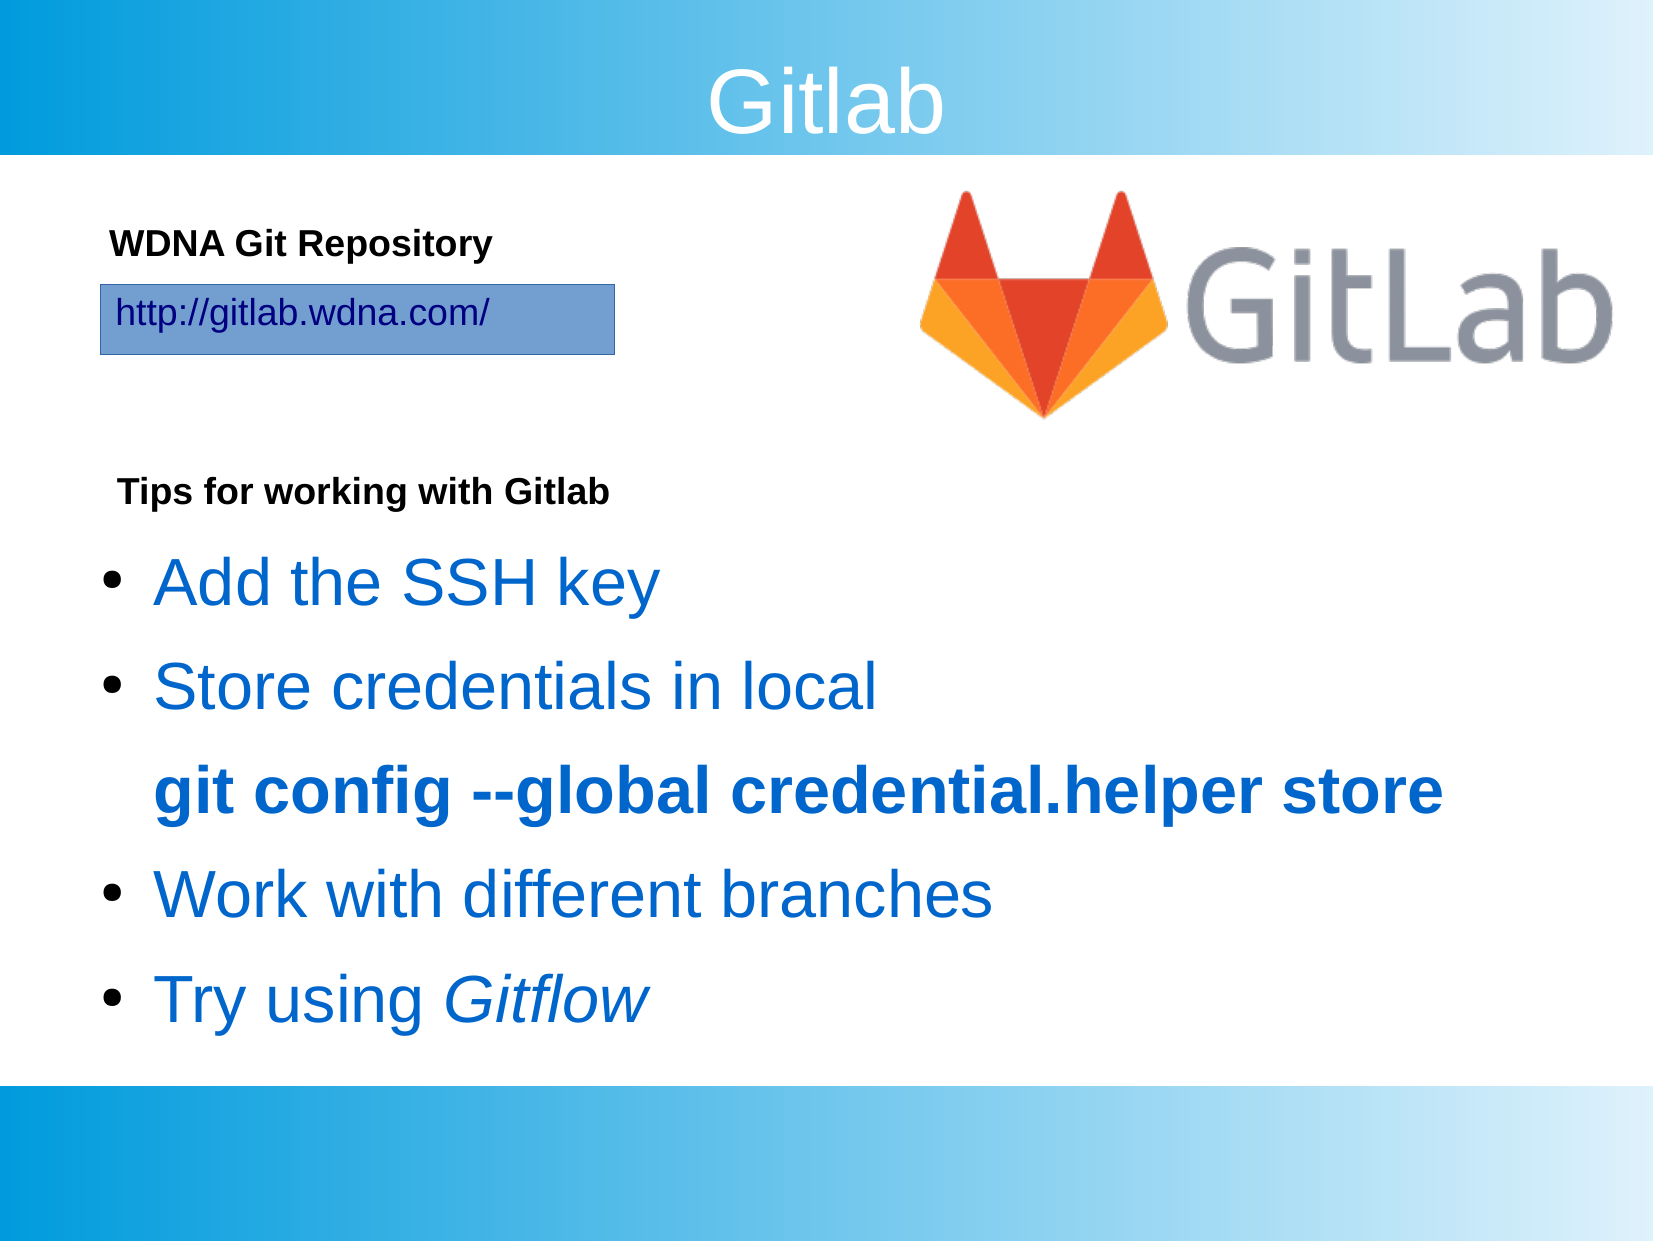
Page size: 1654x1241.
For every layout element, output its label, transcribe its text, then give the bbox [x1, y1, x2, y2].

text_box WDNA Git Repository [94, 214, 509, 272]
title Gitlab [82, 49, 1571, 155]
text_box http://gitlab.wdna.com/ [100, 284, 615, 355]
text_box Tips for working with Gitlab [102, 462, 626, 520]
picture [891, 118, 1642, 494]
list Add the SSH key Store credentials in local git config --global credential.helper store Work with different branches Try using Gitflow [82, 544, 1571, 1241]
